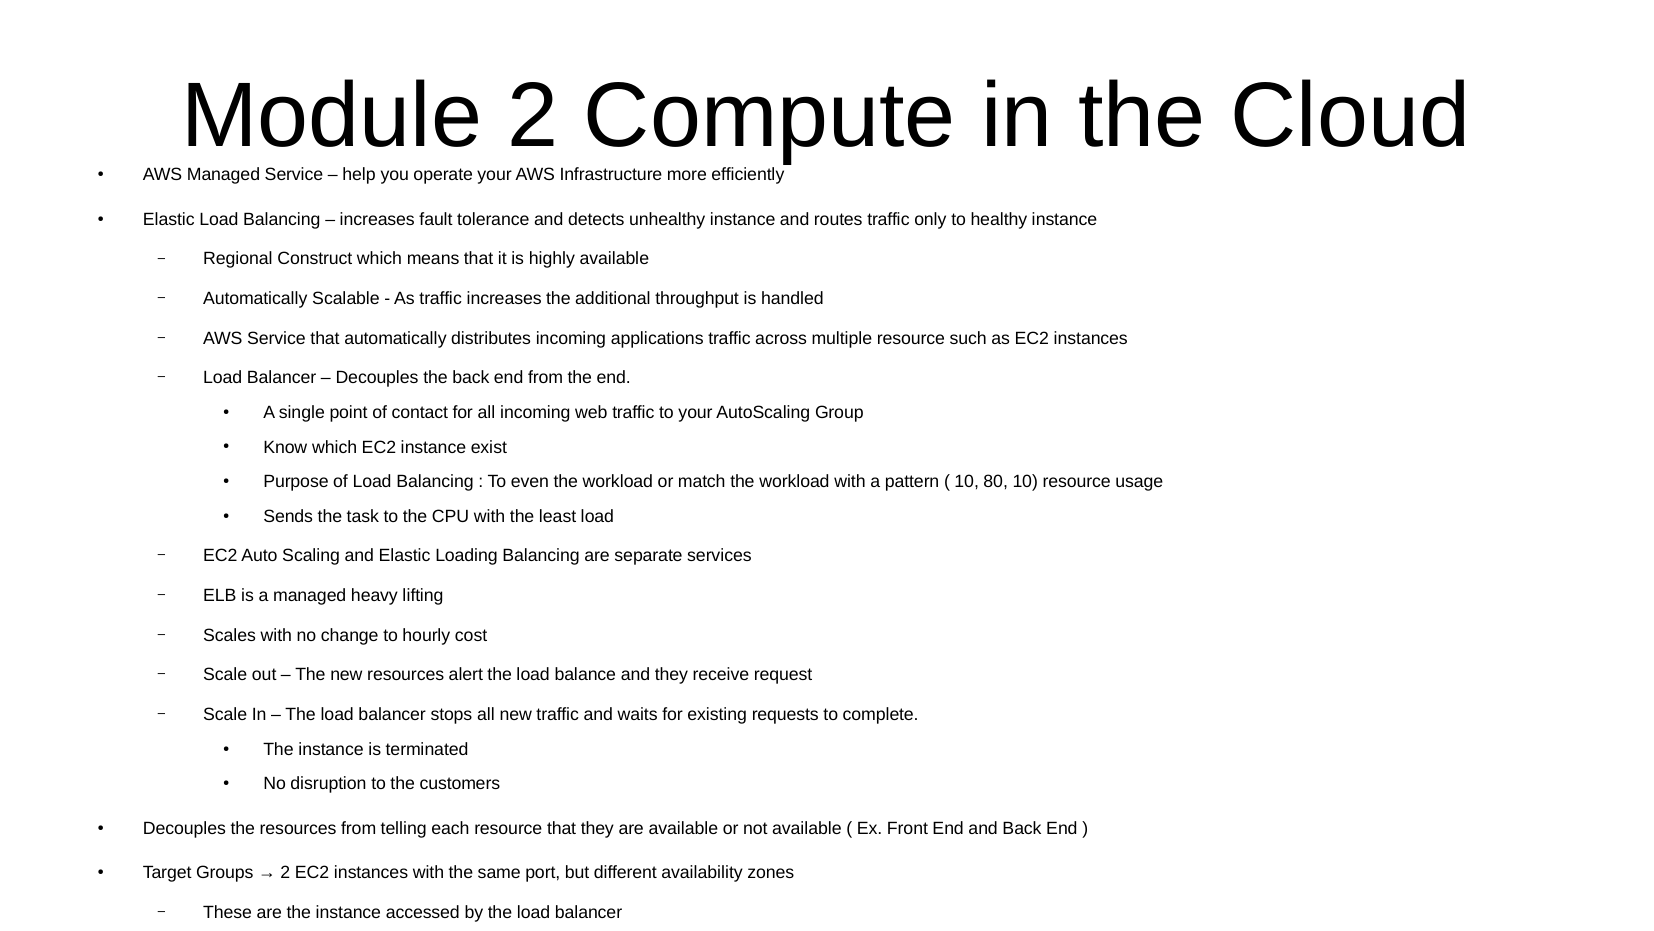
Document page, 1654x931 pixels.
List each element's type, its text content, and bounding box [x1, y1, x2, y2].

list AWS Managed Service – help you operate your AWS Infrastructure more efficiently Elastic Load Balancing – increases fault tolerance and detects unhealthy instance and routes traffic only to healthy instance Regional Construct which means that it is highly available Automatically Scalable - As traffic increases the additional throughput is handled AWS Service that automatically distributes incoming applications traffic across multiple resource such as EC2 instances Load Balancer – Decouples the back end from the end. A single point of contact for all incoming web traffic to your AutoScaling Group Know which EC2 instance exist Purpose of Load Balancing : To even the workload or match the workload with a pattern ( 10, 80, 10) resource usage Sends the task to the CPU with the least load EC2 Auto Scaling and Elastic Loading Balancing are separate services ELB is a managed heavy lifting Scales with no change to hourly cost Scale out – The new resources alert the load balance and they receive request Scale In – The load balancer stops all new traffic and waits for existing requests to complete. The instance is terminated No disruption to the customers Decouples the resources from telling each resource that they are available or not available ( Ex. Front End and Back End ) Target Groups → 2 EC2 instances with the same port, but different availability zones These are the instance accessed by the load balancer [82, 165, 1636, 931]
title Module 2 Compute in the Cloud [82, 37, 1571, 165]
